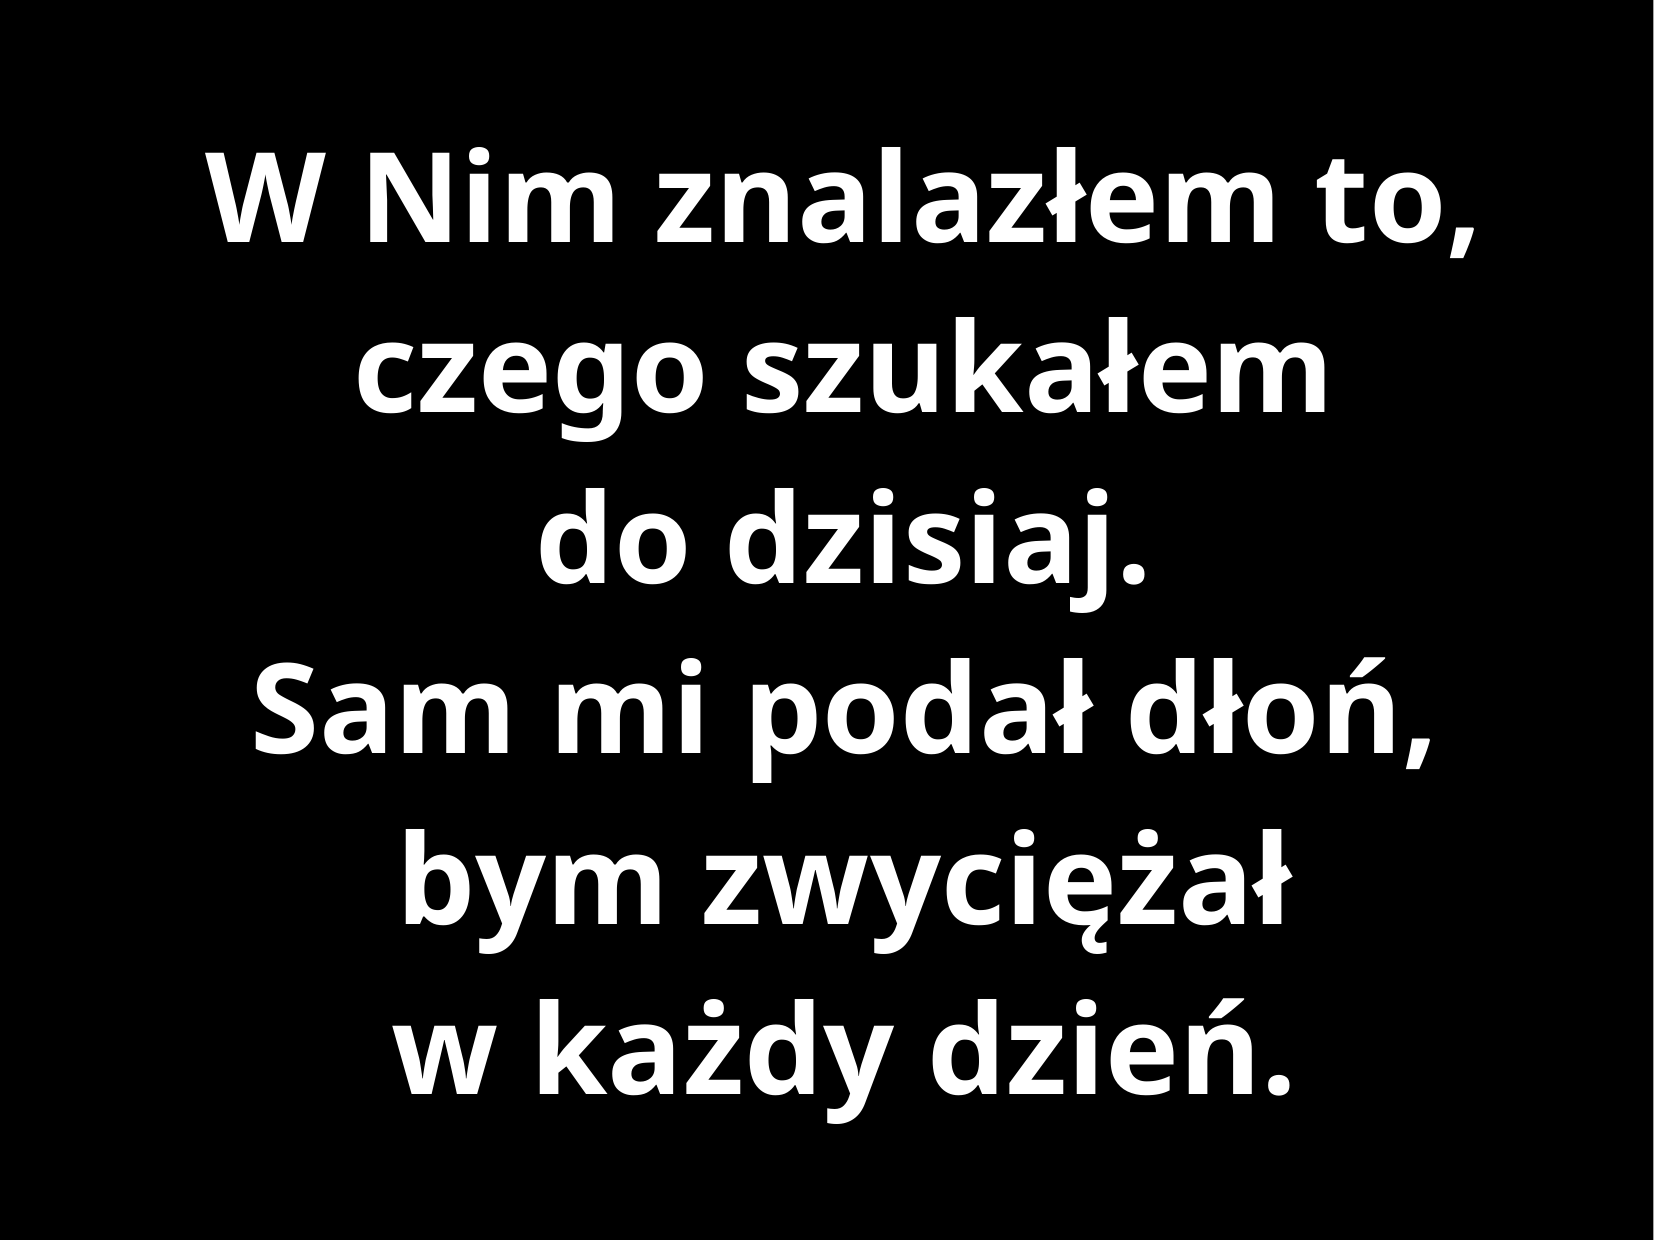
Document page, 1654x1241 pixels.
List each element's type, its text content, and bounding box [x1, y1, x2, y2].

subtitle W Nim znalazłem to, czego szukałem do dzisiaj. Sam mi podał dłoń, bym zwyciężał w każdy dzień. [0, 0, 1654, 1241]
